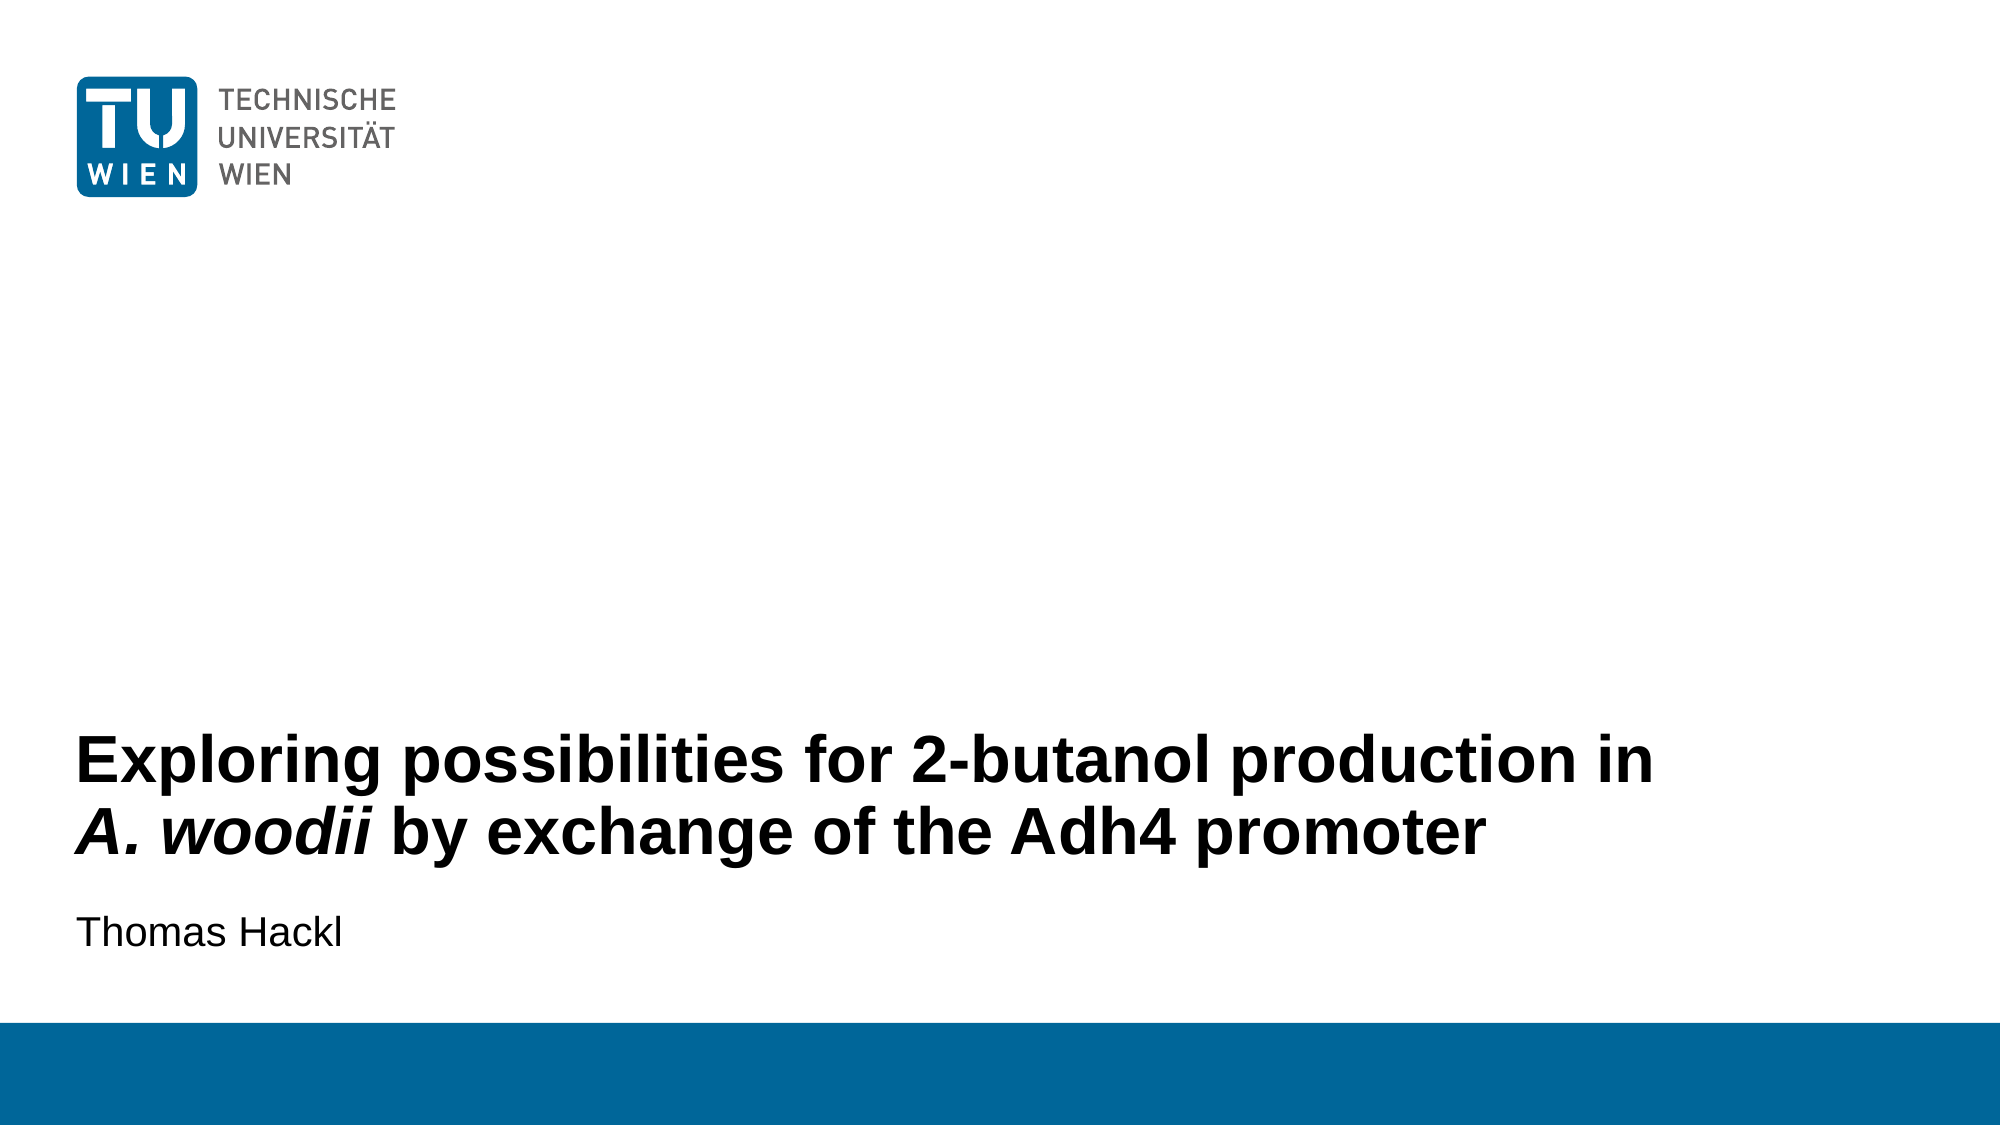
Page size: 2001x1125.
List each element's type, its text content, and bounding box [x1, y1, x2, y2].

list Thomas Hackl [75, 910, 1739, 968]
title Exploring possibilities for 2-butanol production in A. woodii by exchange of the Adh4 promoter [75, 698, 1739, 870]
